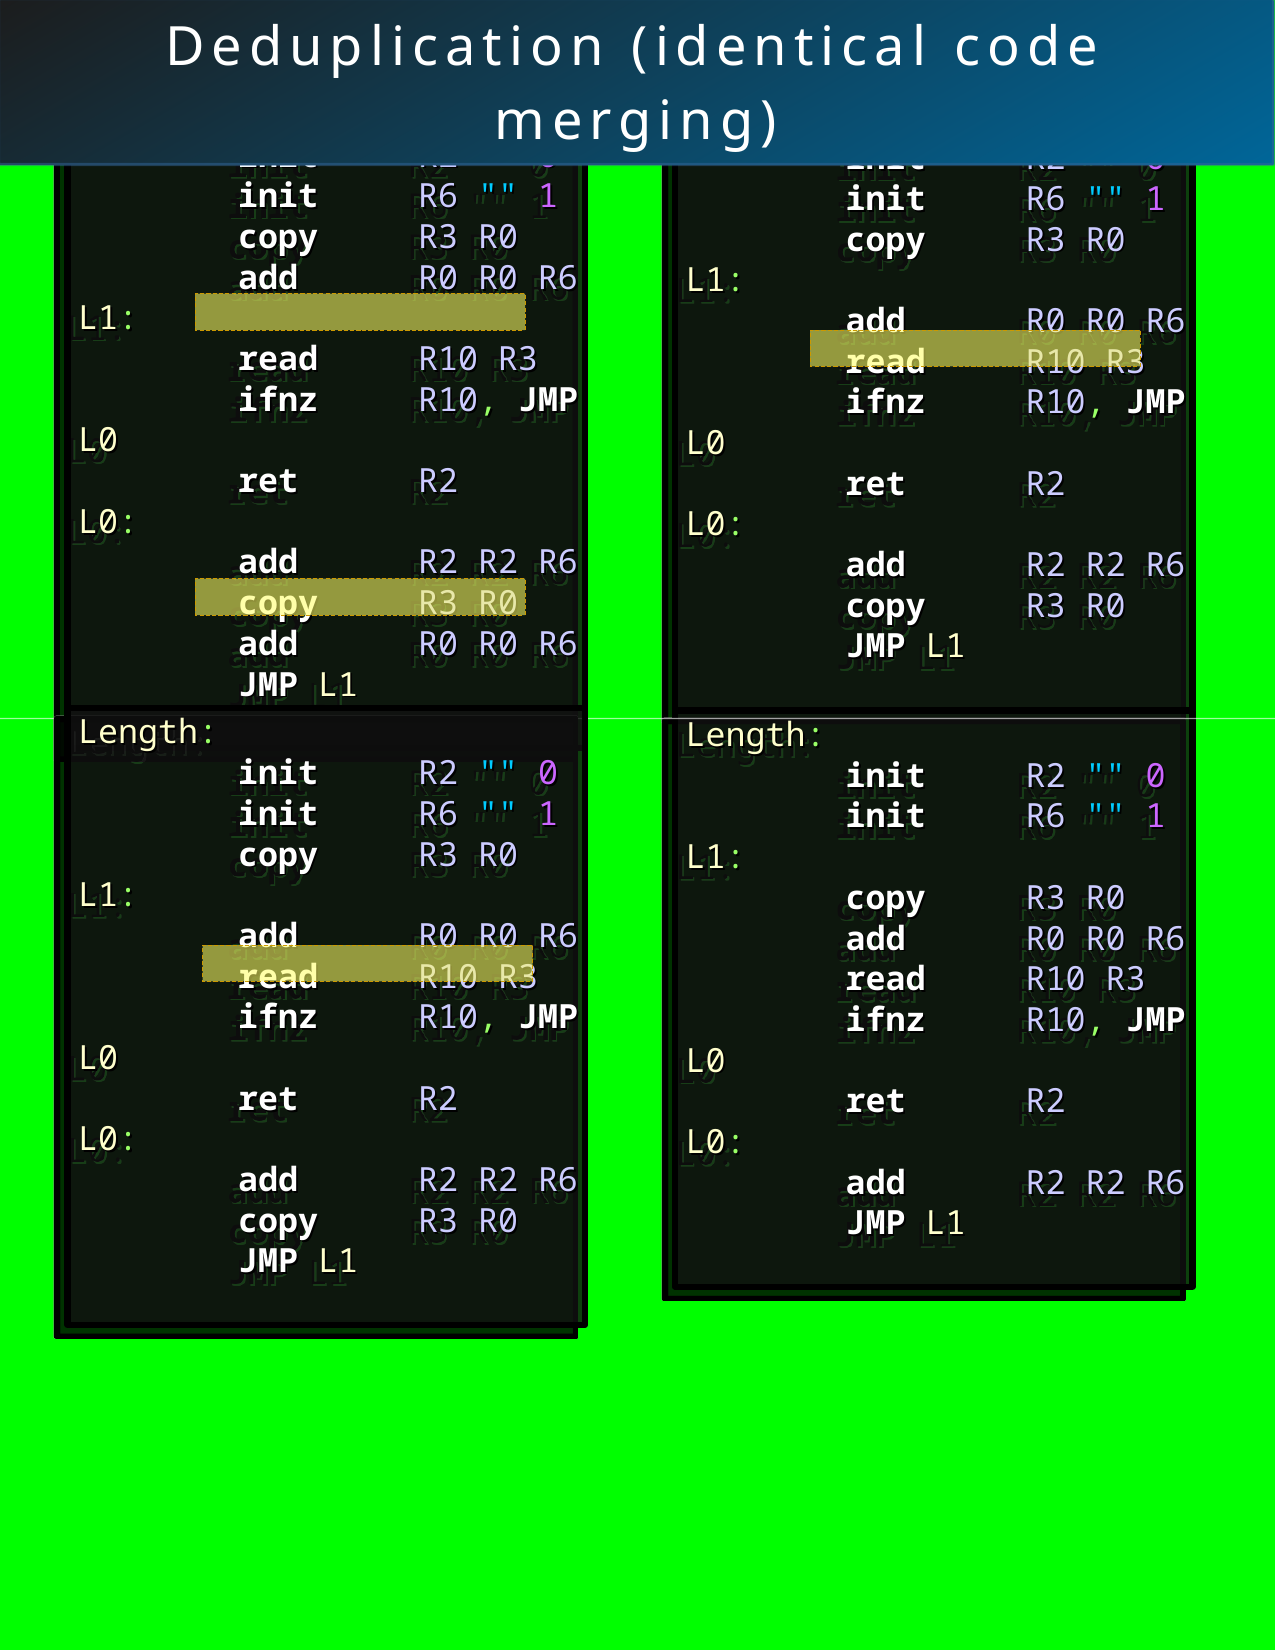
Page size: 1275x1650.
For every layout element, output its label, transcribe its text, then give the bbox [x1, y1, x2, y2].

text_box Length: init R2 "" 0 init R6 "" 1 L1: copy R3 R0 add R0 R0 R6 read R10 R3 ifnz R10, JMP L0 ret R2 L0: add R2 R2 R6 JMP L1 [675, 762, 1193, 1236]
text_box Length: init R2 "" 0 init R6 "" 1 copy R3 R0 add R0 R0 R6 L1: read R10 R3 ifnz R10, JMP L0 ret R2 L0: add R2 R2 R6 copy R3 R0 add R0 R0 R6 JMP L1 [67, 167, 586, 692]
text_box [195, 578, 526, 616]
text_box Length: init R2 "" 0 init R6 "" 1 copy R3 R0 L1: add R0 R0 R6 read R10 R3 ifnz R10, JMP L0 ret R2 L0: add R2 R2 R6 copy R3 R0 JMP L1 [675, 167, 1193, 656]
text_box [810, 330, 1141, 367]
text_box Deduplication (identical code merging) [0, 0, 1274, 78]
text_box [195, 293, 526, 331]
text_box Length: init R2 "" 0 init R6 "" 1 copy R3 R0 L1: add R0 R0 R6 read R10 R3 ifnz R10, JMP L0 ret R2 L0: add R2 R2 R6 copy R3 R0 JMP L1 [67, 762, 586, 1271]
picture [754, 78, 901, 162]
text_box [202, 945, 533, 982]
